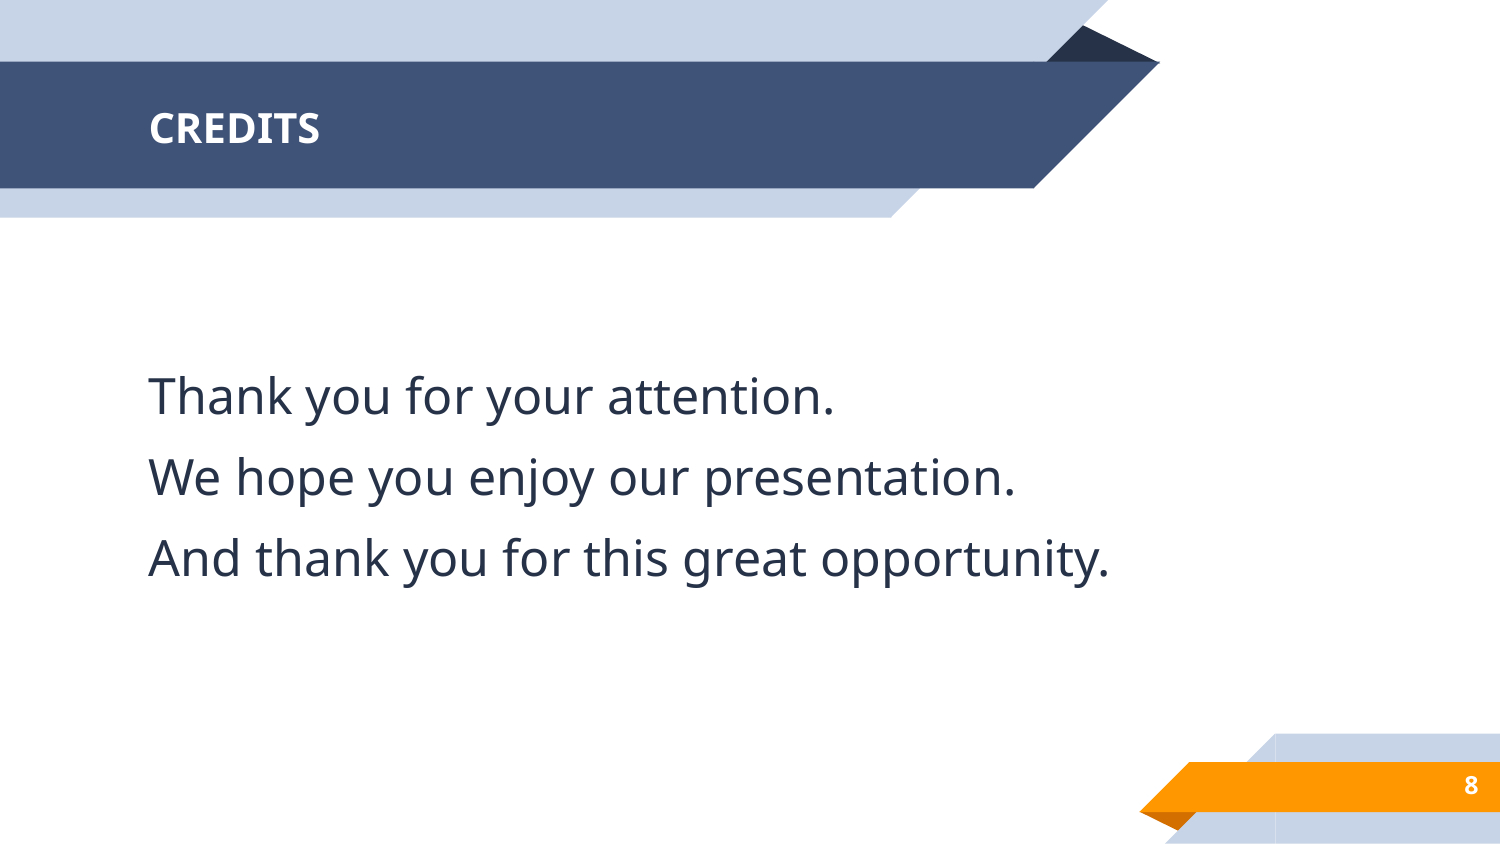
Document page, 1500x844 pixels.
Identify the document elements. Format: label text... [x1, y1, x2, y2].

slide_number <numéro> [1249, 760, 1494, 813]
list Thank you for your attention. We hope you enjoy our presentation. And thank you for this great opportunity. [133, 217, 1140, 734]
title CREDITS [133, 64, 1035, 190]
